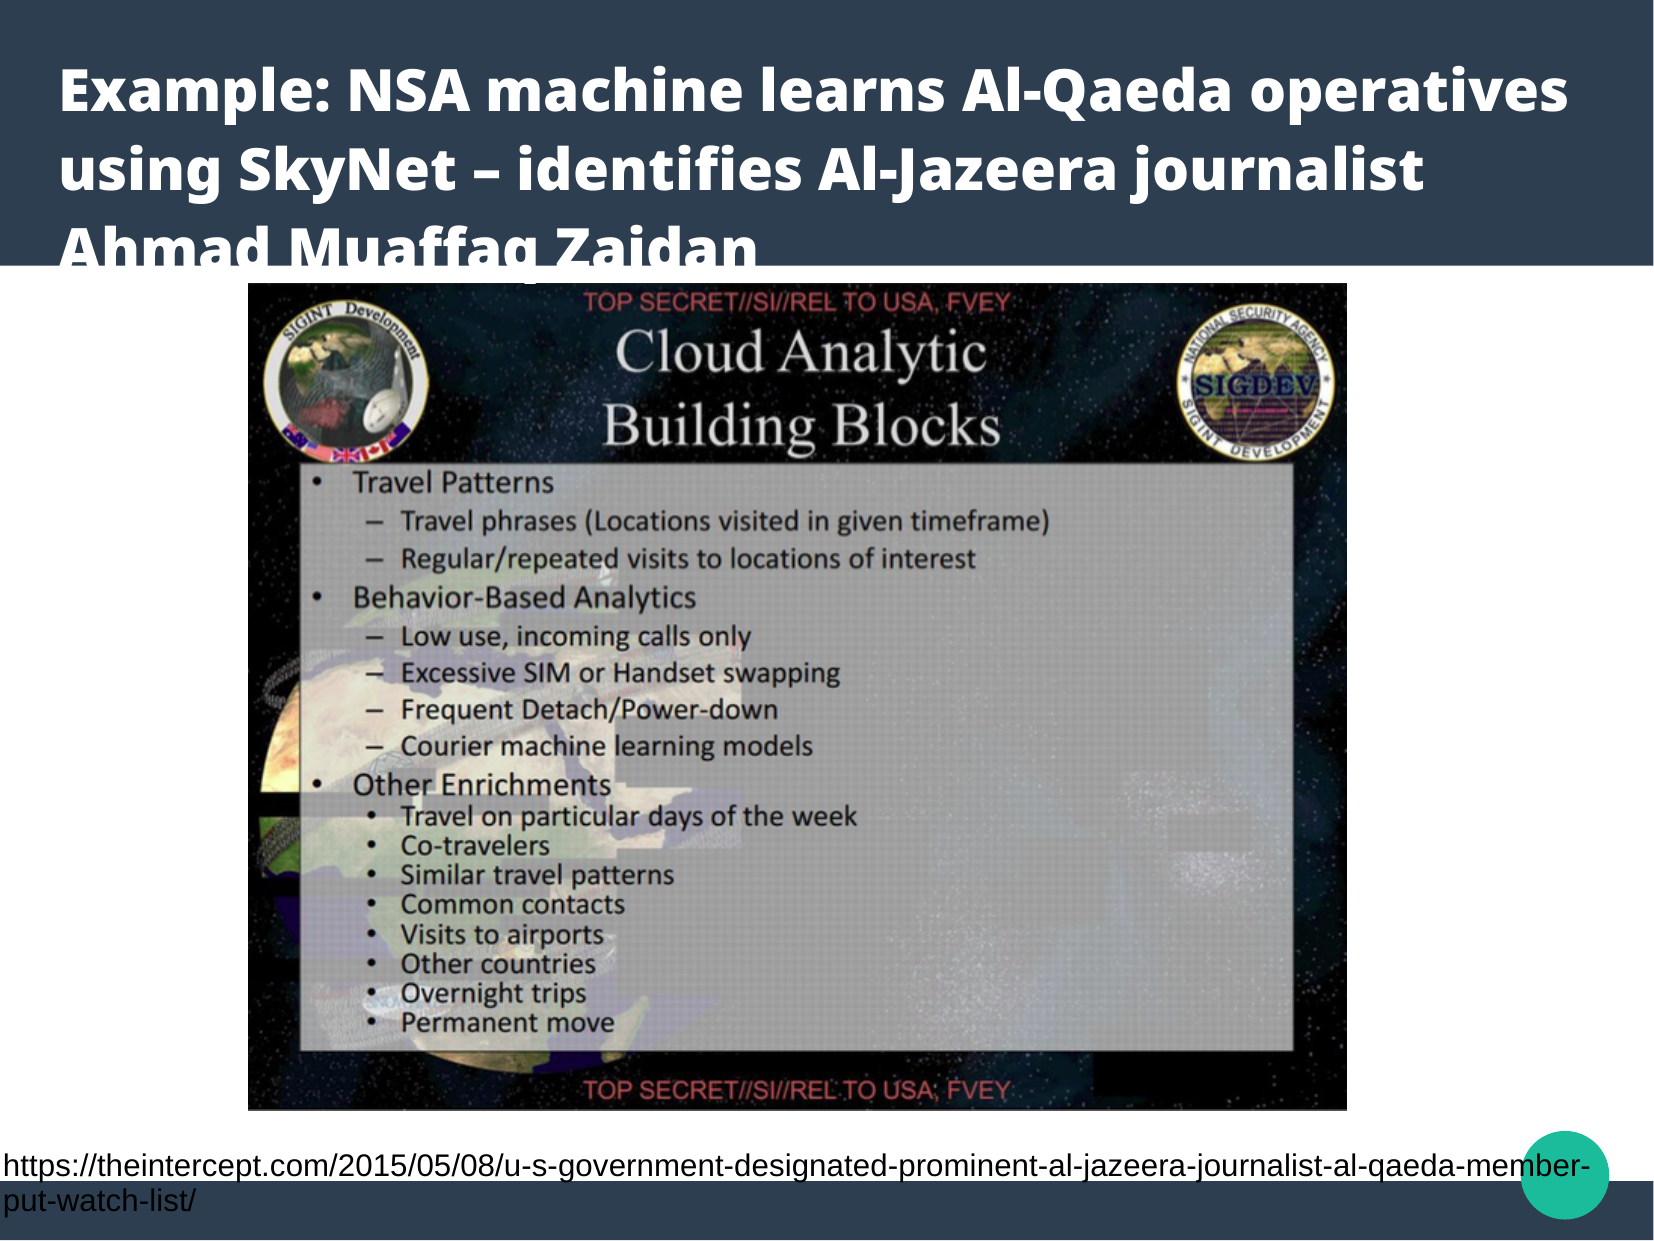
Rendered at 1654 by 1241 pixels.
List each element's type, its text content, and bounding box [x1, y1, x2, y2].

text_box https://theintercept.com/2015/05/08/u-s-government-designated-prominent-al-jazeera-journalist-al-qaeda-member-put-watch-list/ [0, 1141, 1644, 1241]
title Example: NSA machine learns Al-Qaeda operatives using SkyNet – identifies Al-Jazeera journalist Ahmad Muaffaq Zaidan [59, 49, 1595, 207]
picture [248, 283, 1347, 1111]
